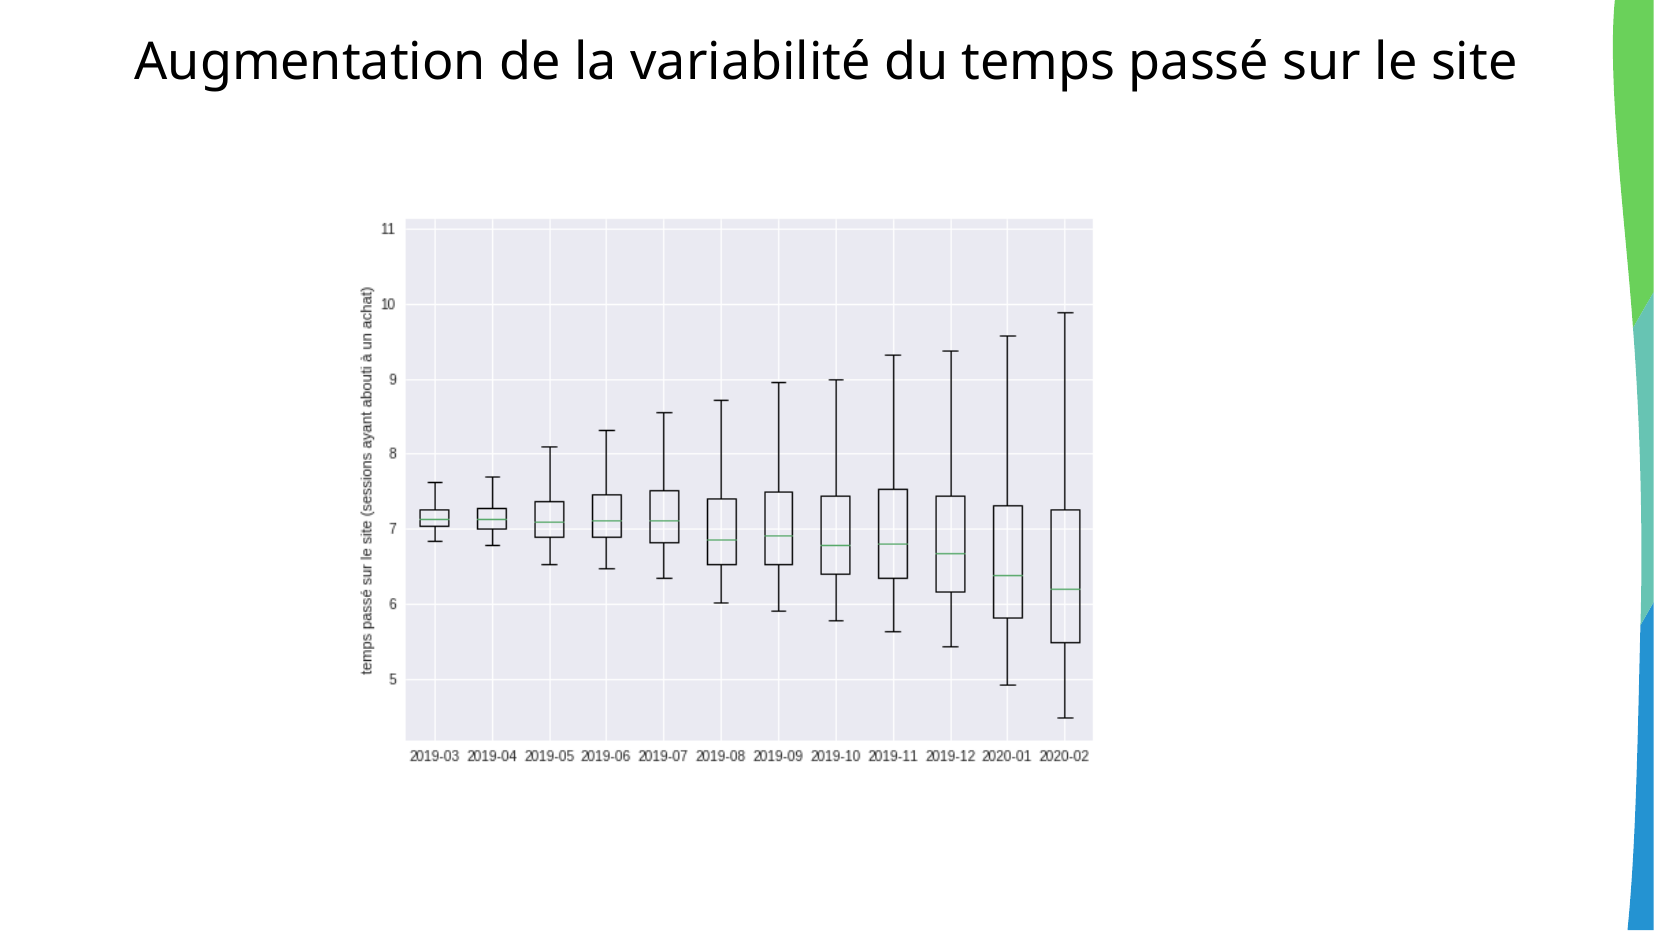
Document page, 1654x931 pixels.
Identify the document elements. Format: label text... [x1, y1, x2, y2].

picture [295, 137, 1182, 827]
title Augmentation de la variabilité du temps passé sur le site [59, 0, 1595, 119]
